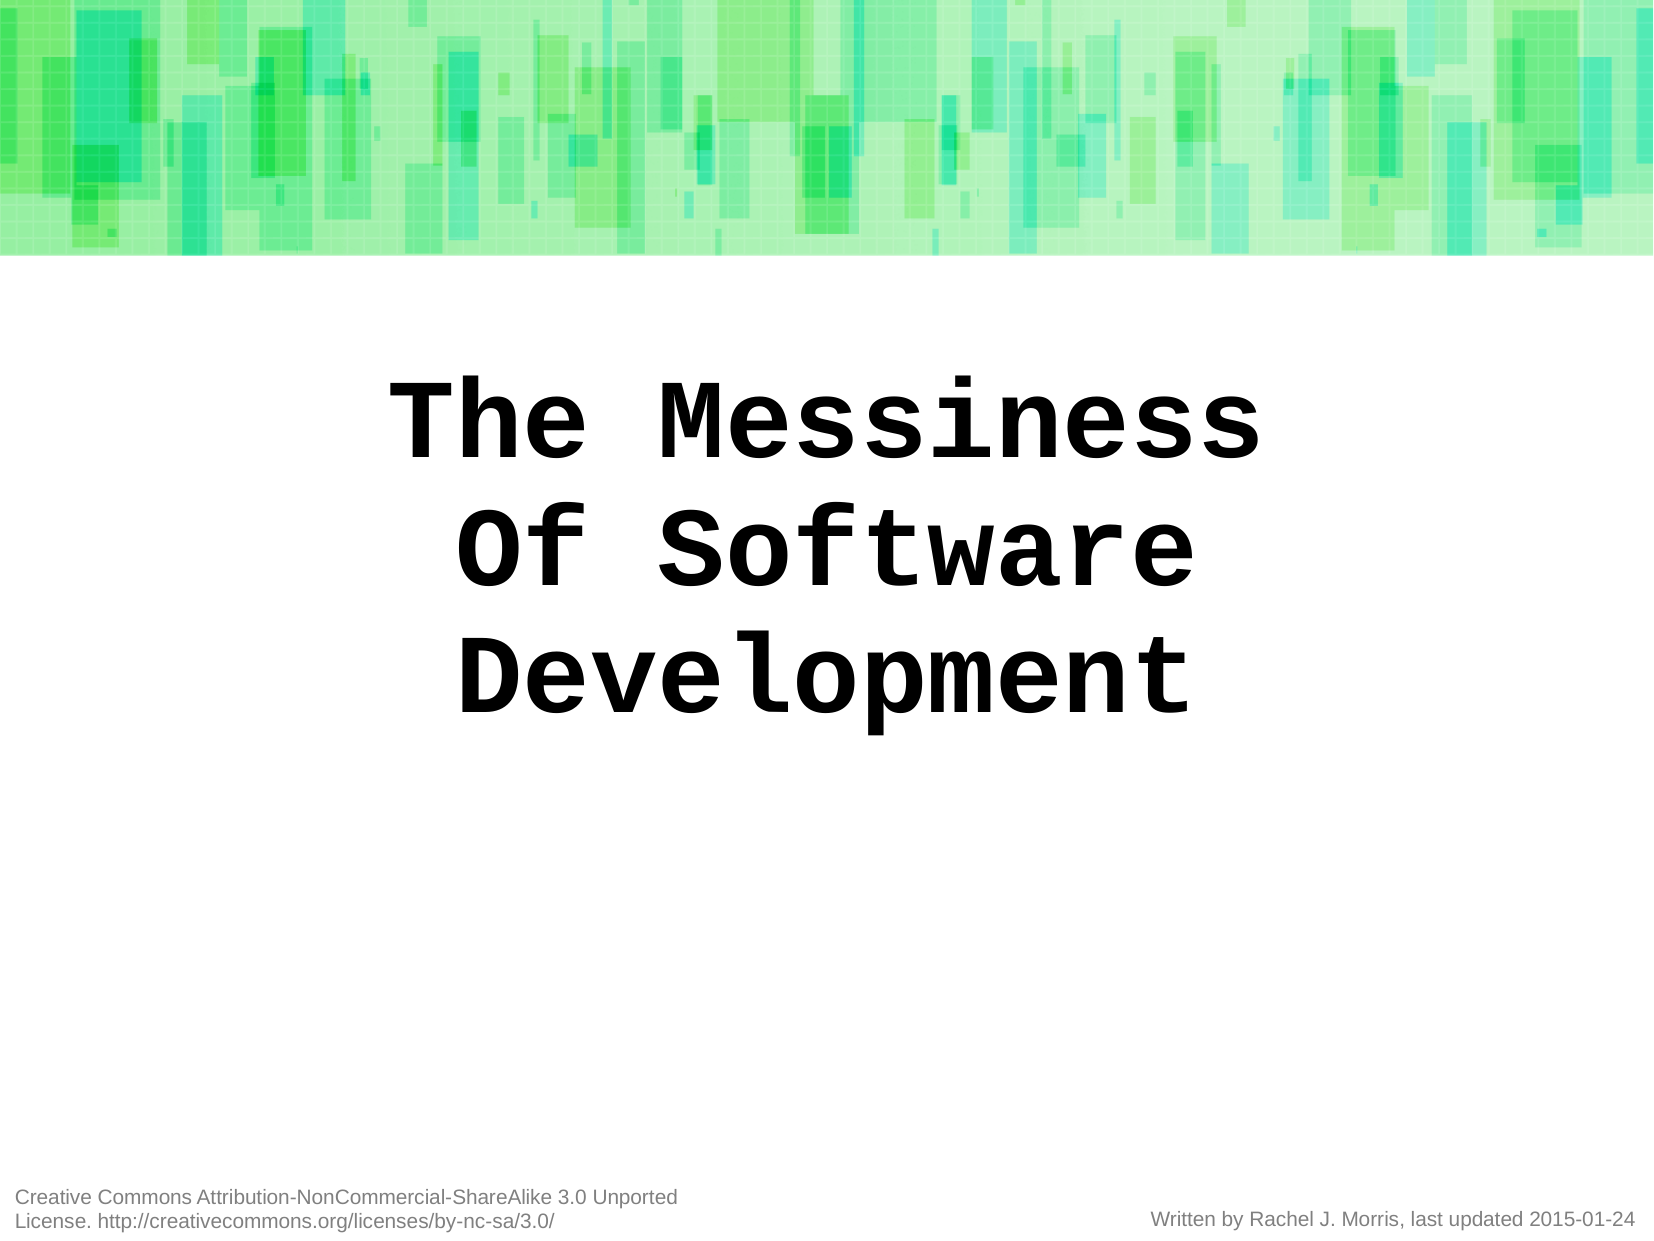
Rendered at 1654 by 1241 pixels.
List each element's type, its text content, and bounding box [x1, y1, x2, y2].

picture [0, 0, 1654, 1241]
subtitle The Messiness Of Software Development [82, 285, 1571, 826]
text_box Creative Commons Attribution-NonCommercial-ShareAlike 3.0 Unported License. http://creativecommons.org/licenses/by-nc-sa/3.0/ [0, 1178, 751, 1241]
text_box Written by Rachel J. Morris, last updated 2015-01-24 [840, 1200, 1651, 1239]
